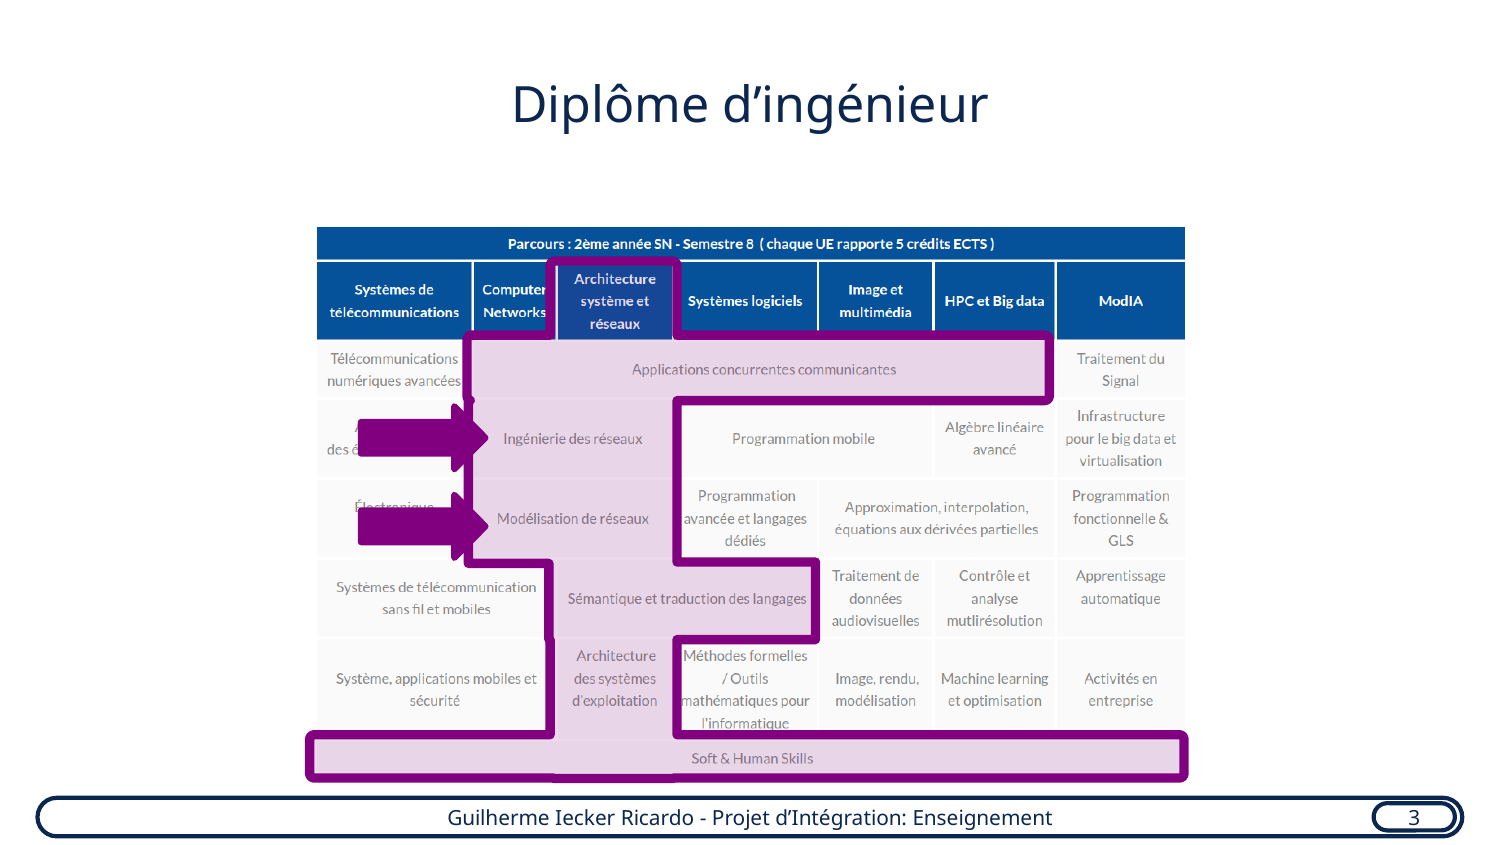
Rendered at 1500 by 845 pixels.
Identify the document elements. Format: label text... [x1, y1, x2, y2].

text_box 3 [1373, 803, 1455, 831]
title Diplôme d’ingénieur [0, 57, 1500, 213]
picture [314, 224, 1186, 777]
text_box [309, 261, 1185, 779]
text_box Guilherme Iecker Ricardo - Projet d’Intégration: Enseignement [37, 797, 1463, 837]
